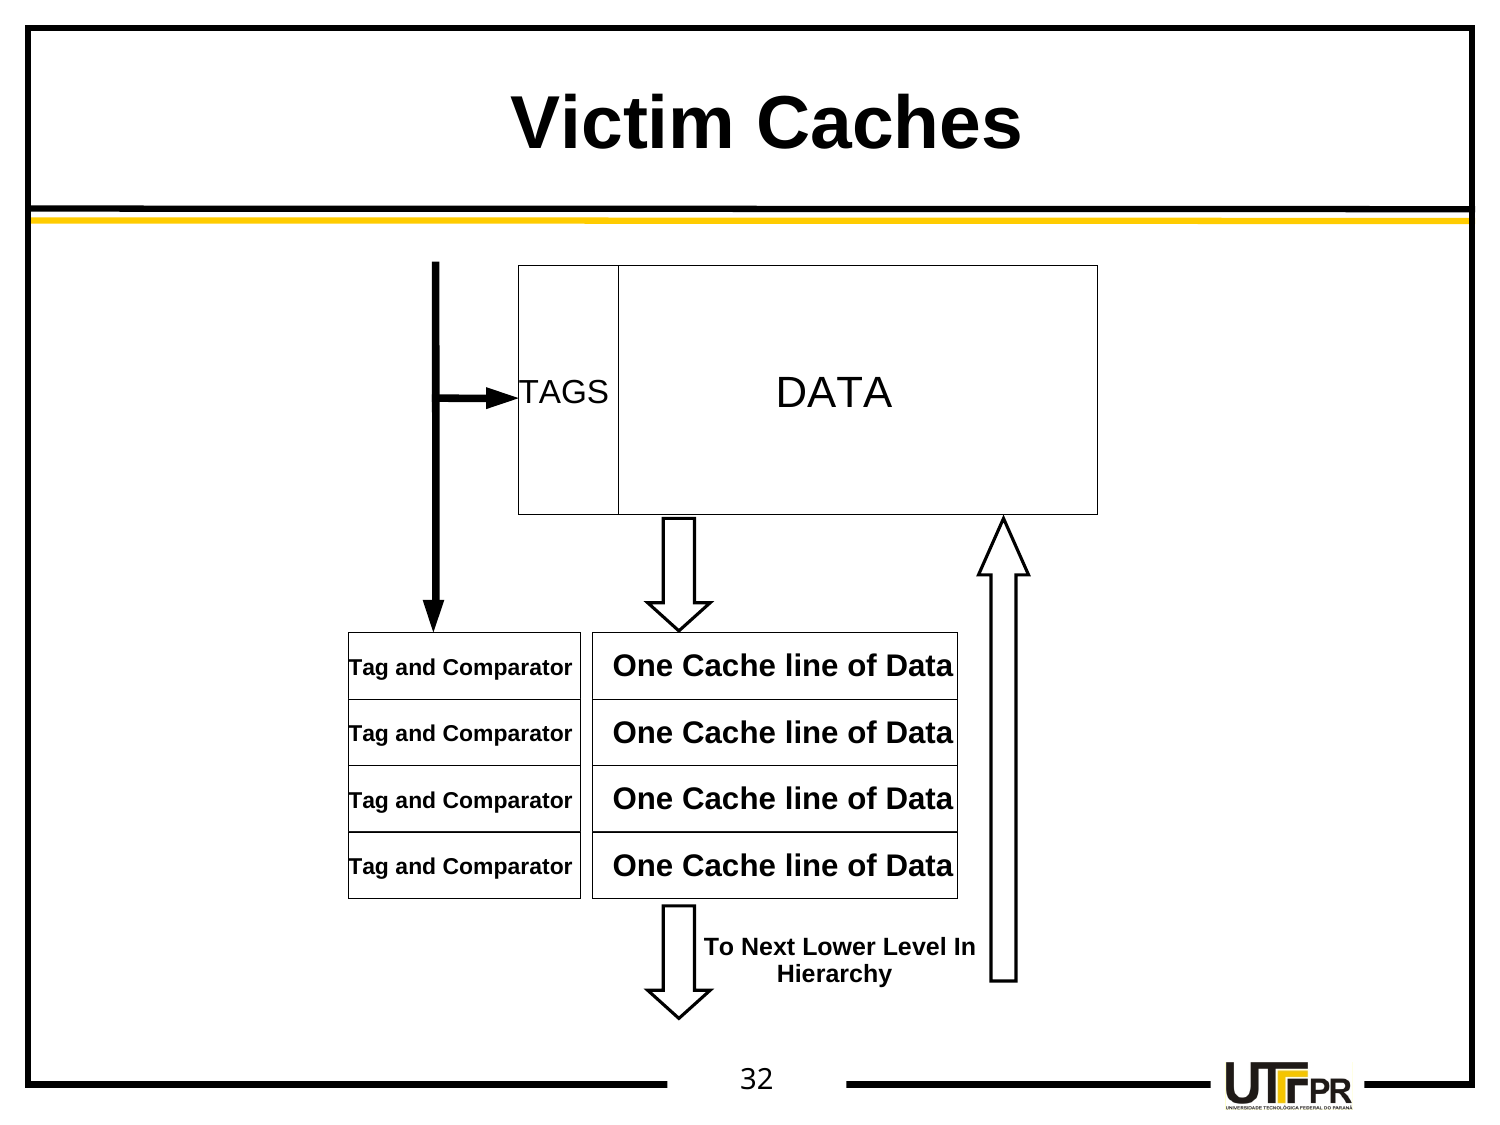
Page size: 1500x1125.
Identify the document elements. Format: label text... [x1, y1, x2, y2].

text_box One Cache line of Data [612, 778, 954, 817]
text_box DATA [775, 363, 893, 417]
text_box To Next Lower Level In [703, 930, 977, 961]
text_box One Cache line of Data [612, 645, 954, 684]
text_box TAGS [518, 369, 610, 410]
text_box One Cache line of Data [612, 712, 954, 750]
text_box Tag and Comparator [348, 851, 574, 880]
text_box One Cache line of Data [612, 845, 954, 883]
text_box [592, 632, 958, 899]
text_box [348, 599, 581, 899]
text_box Tag and Comparator [348, 652, 574, 680]
picture [1225, 1062, 1353, 1110]
text_box [486, 387, 519, 410]
title Victim Caches [29, 38, 1477, 207]
text_box Tag and Comparator [348, 785, 574, 813]
text_box [518, 265, 1098, 515]
text_box Hierarchy [776, 957, 893, 988]
text_box Tag and Comparator [348, 718, 574, 747]
